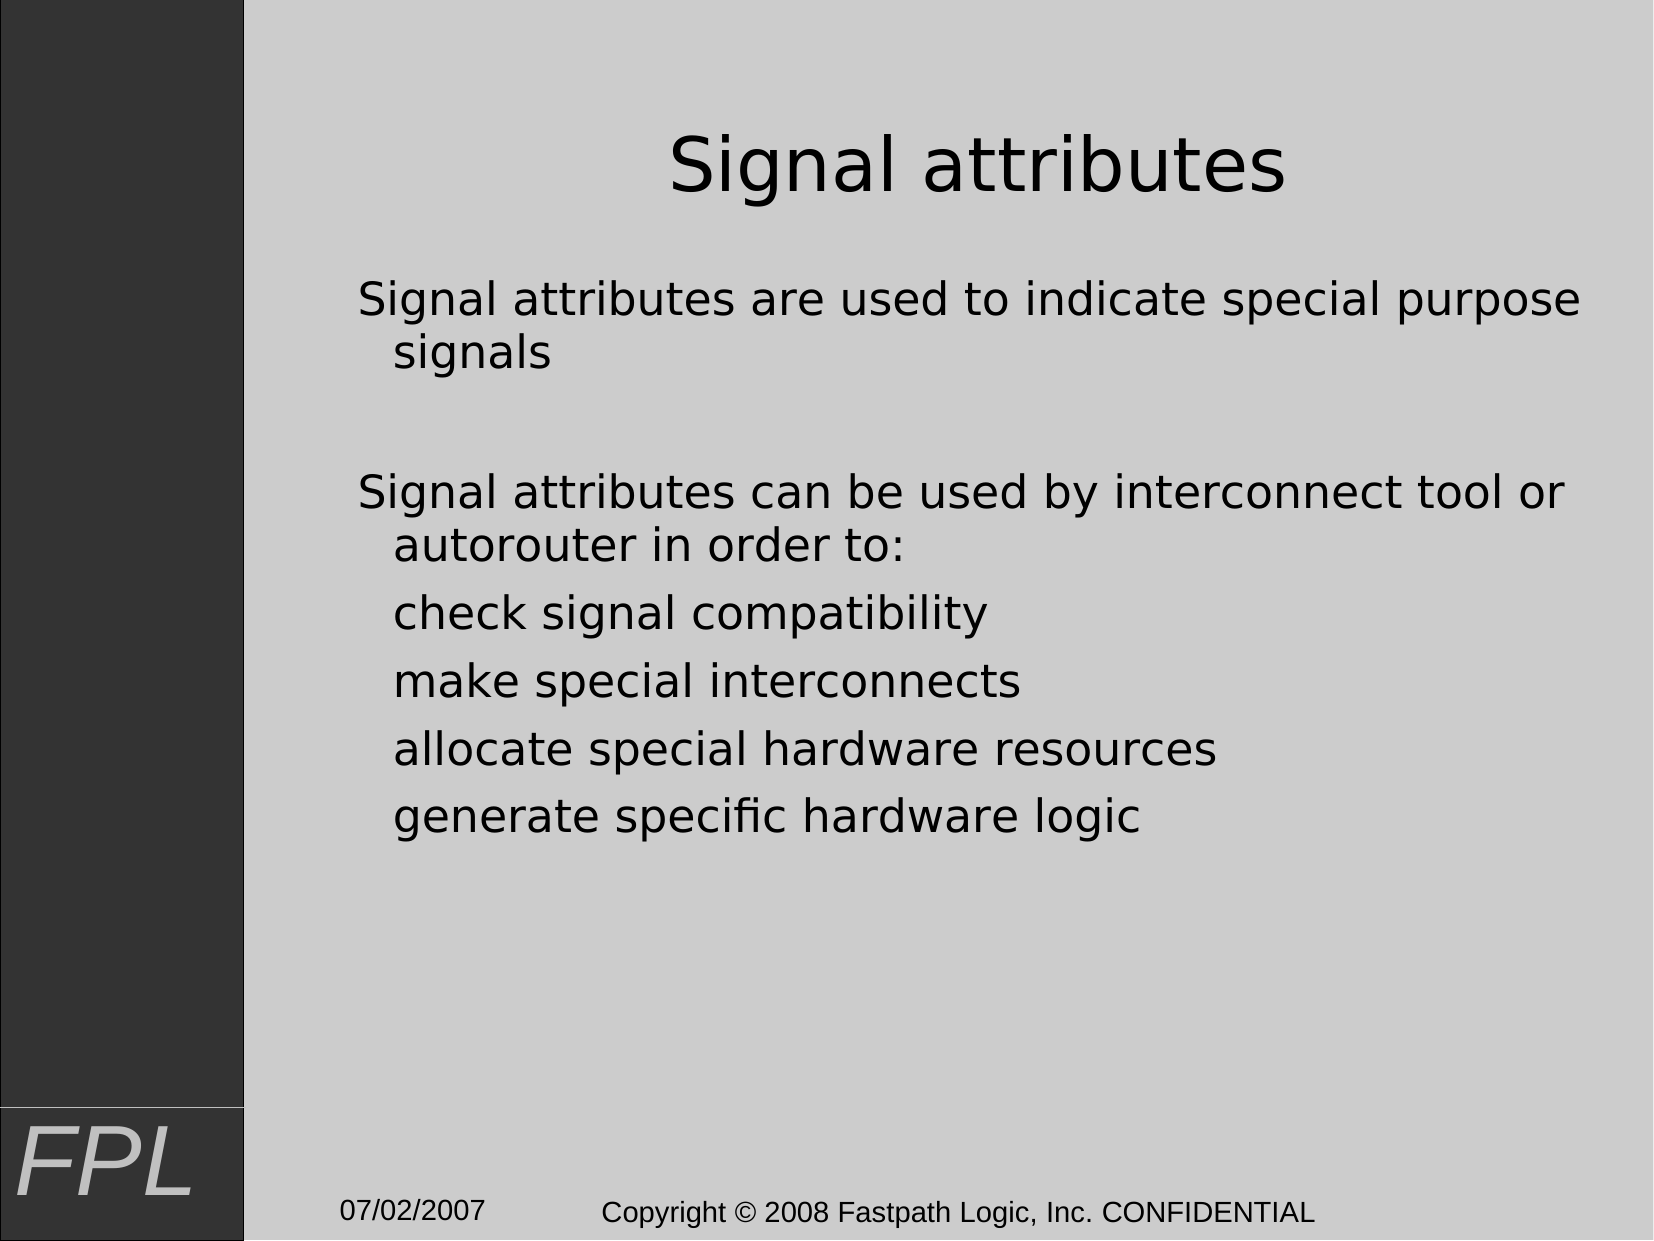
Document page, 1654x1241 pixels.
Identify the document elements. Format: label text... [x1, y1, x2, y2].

list Signal attributes are used to indicate special purpose signals Signal attributes can be used by interconnect tool or autorouter in order to: check signal compatibility make special interconnects allocate special hardware resources generate specific hardware logic [322, 272, 1635, 1179]
title Signal attributes [427, 57, 1530, 272]
